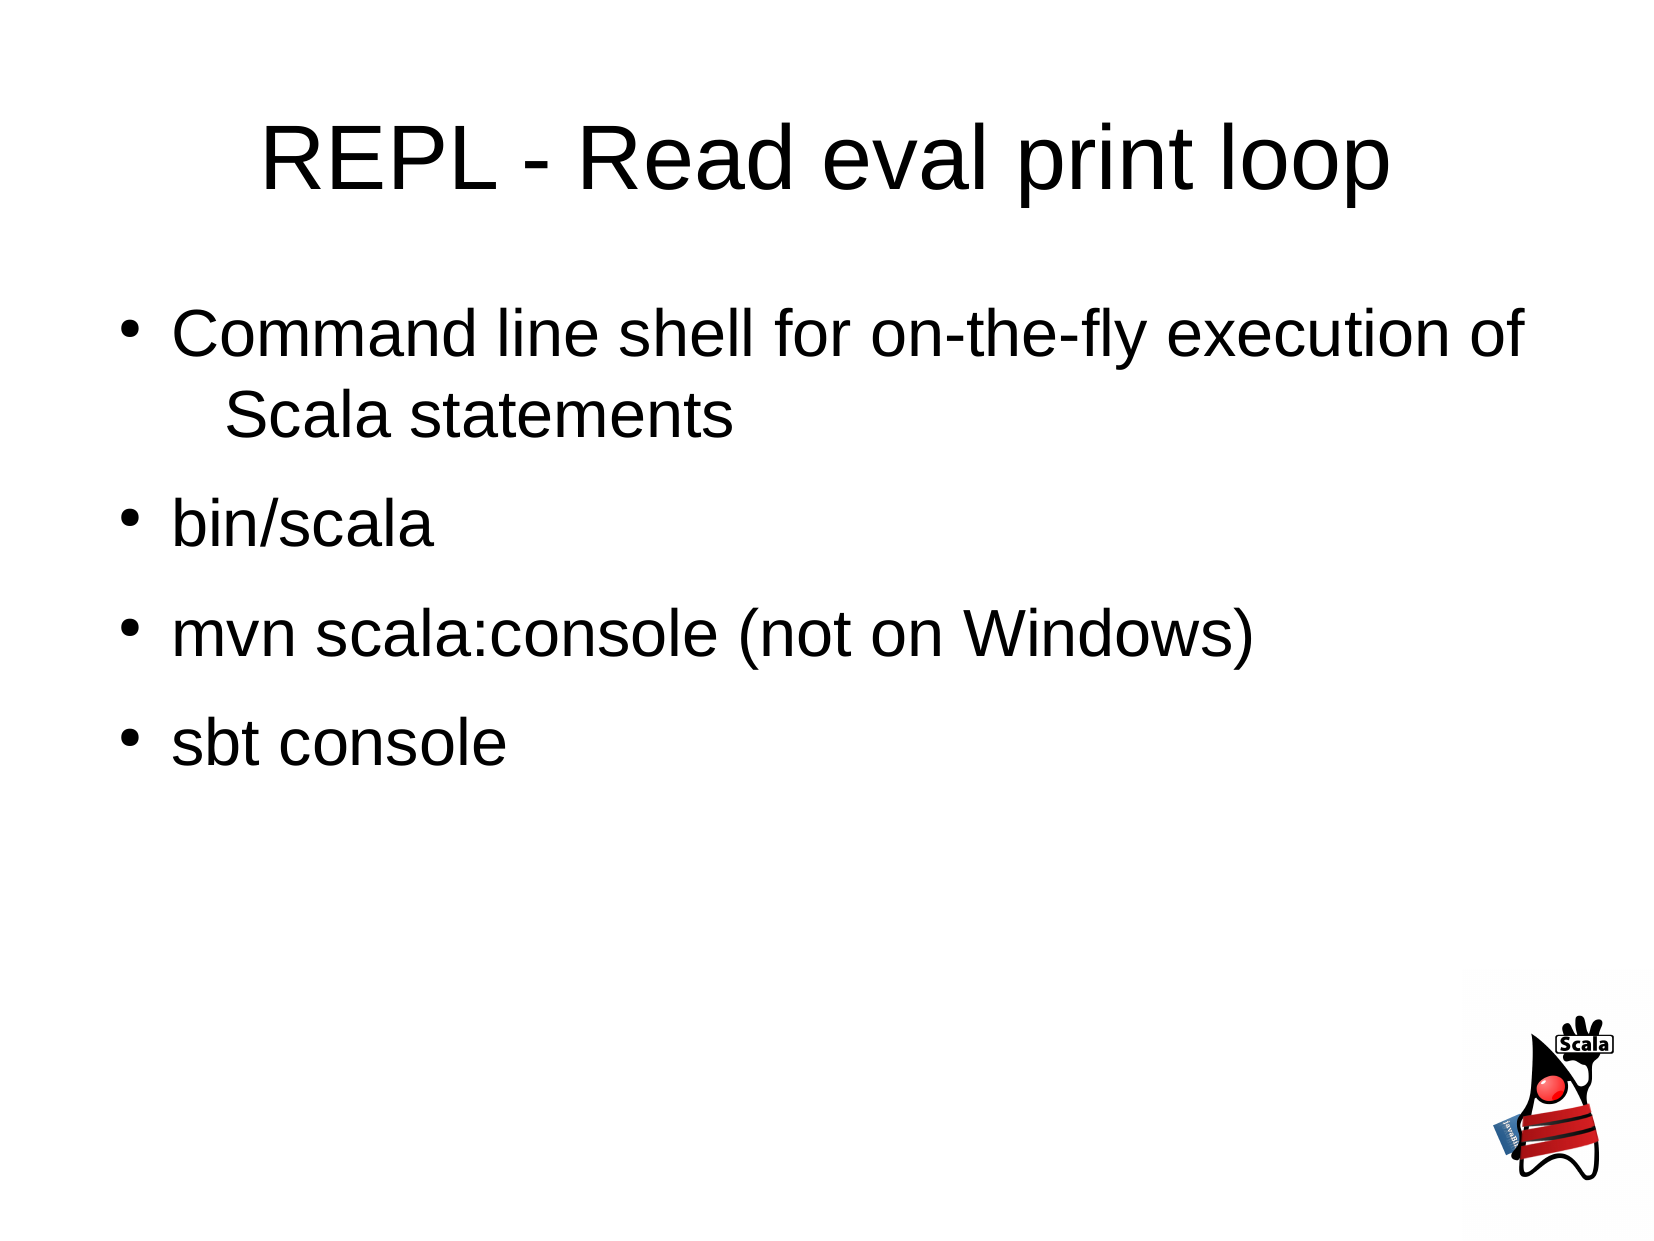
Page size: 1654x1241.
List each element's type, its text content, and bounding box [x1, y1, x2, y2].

title REPL - Read eval print loop [82, 49, 1571, 257]
list Command line shell for on-the-fly execution of Scala statements bin/scala mvn scala:console (not on Windows) sbt console [82, 290, 1571, 1109]
